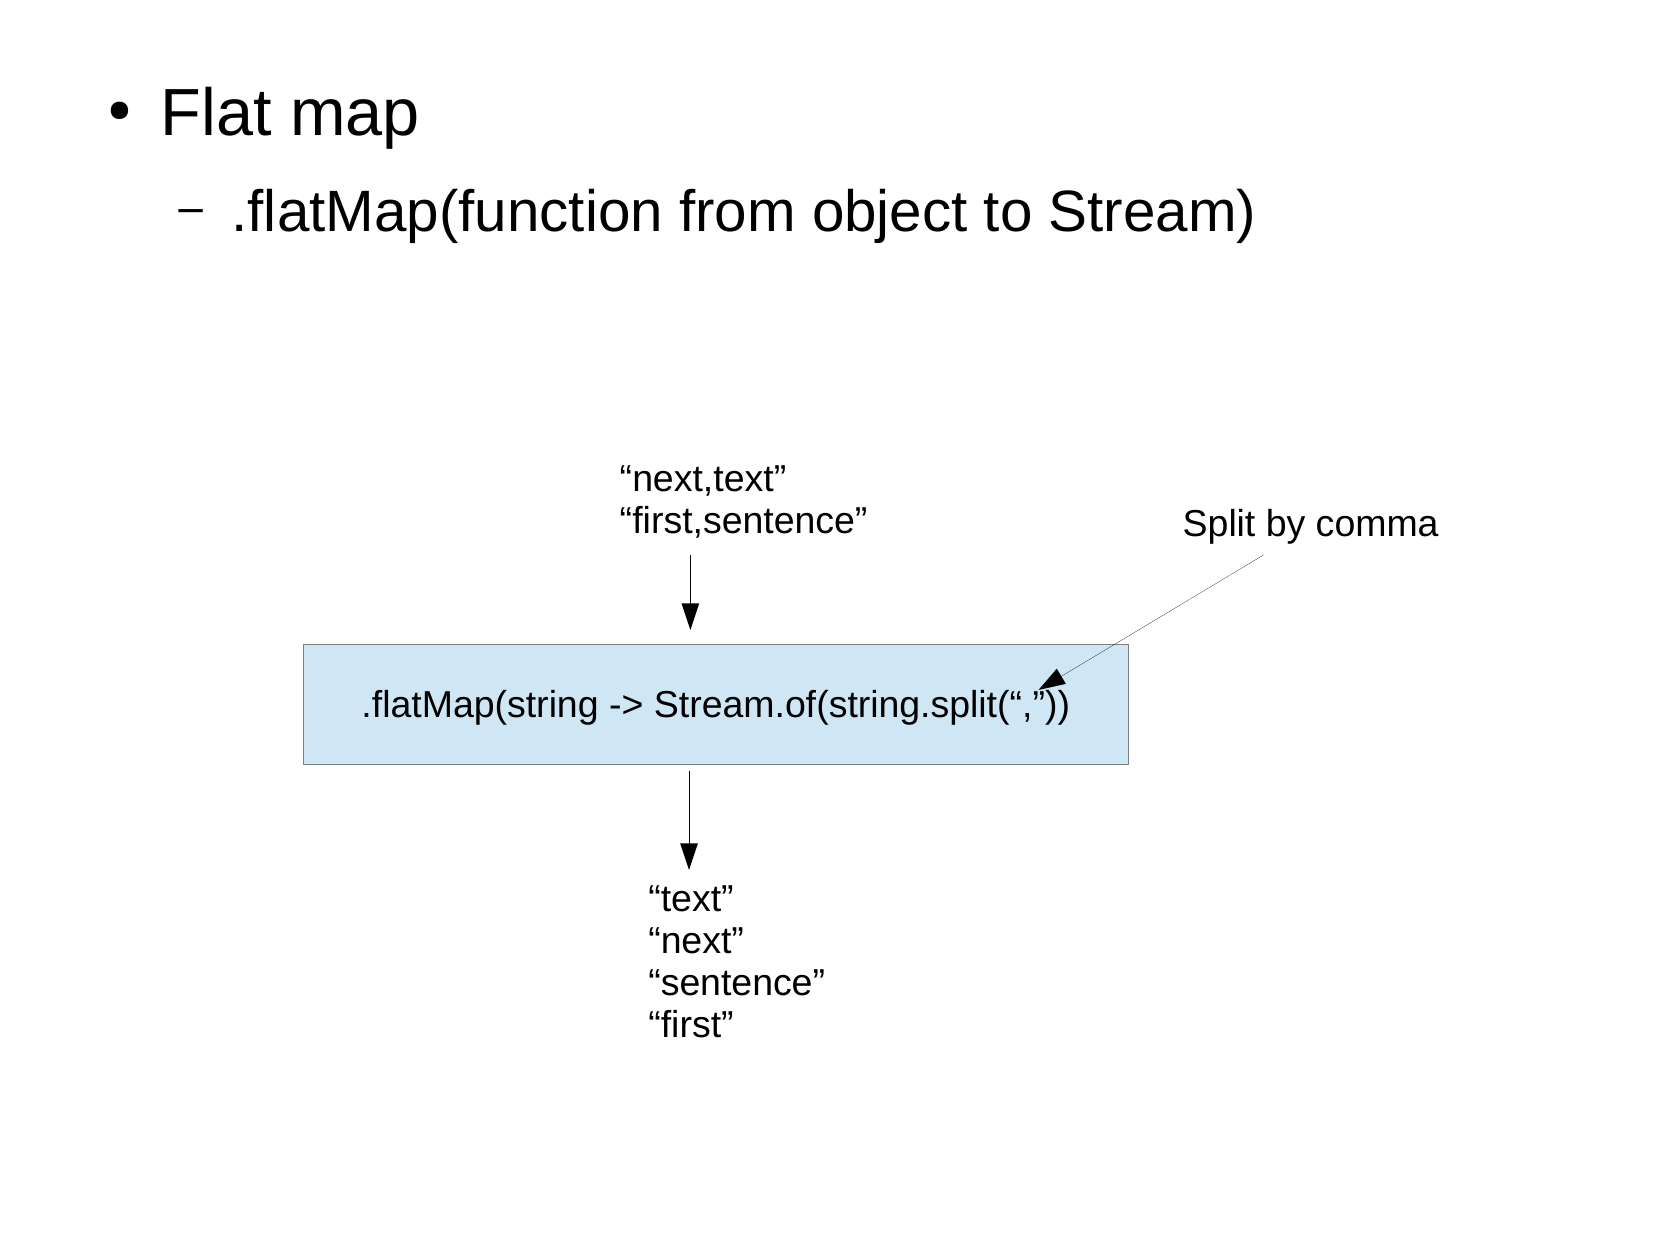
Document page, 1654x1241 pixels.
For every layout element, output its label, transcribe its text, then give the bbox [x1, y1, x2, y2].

list Flat map .flatMap(function from object to Stream) [90, 75, 1357, 268]
text_box “text” “next” “sentence” “first” [633, 869, 903, 1053]
text_box .flatMap(string -> Stream.of(string.split(“,”)) [303, 644, 1129, 765]
text_box Split by comma [1167, 494, 1454, 552]
text_box “next,text” “first,sentence” [573, 449, 949, 591]
